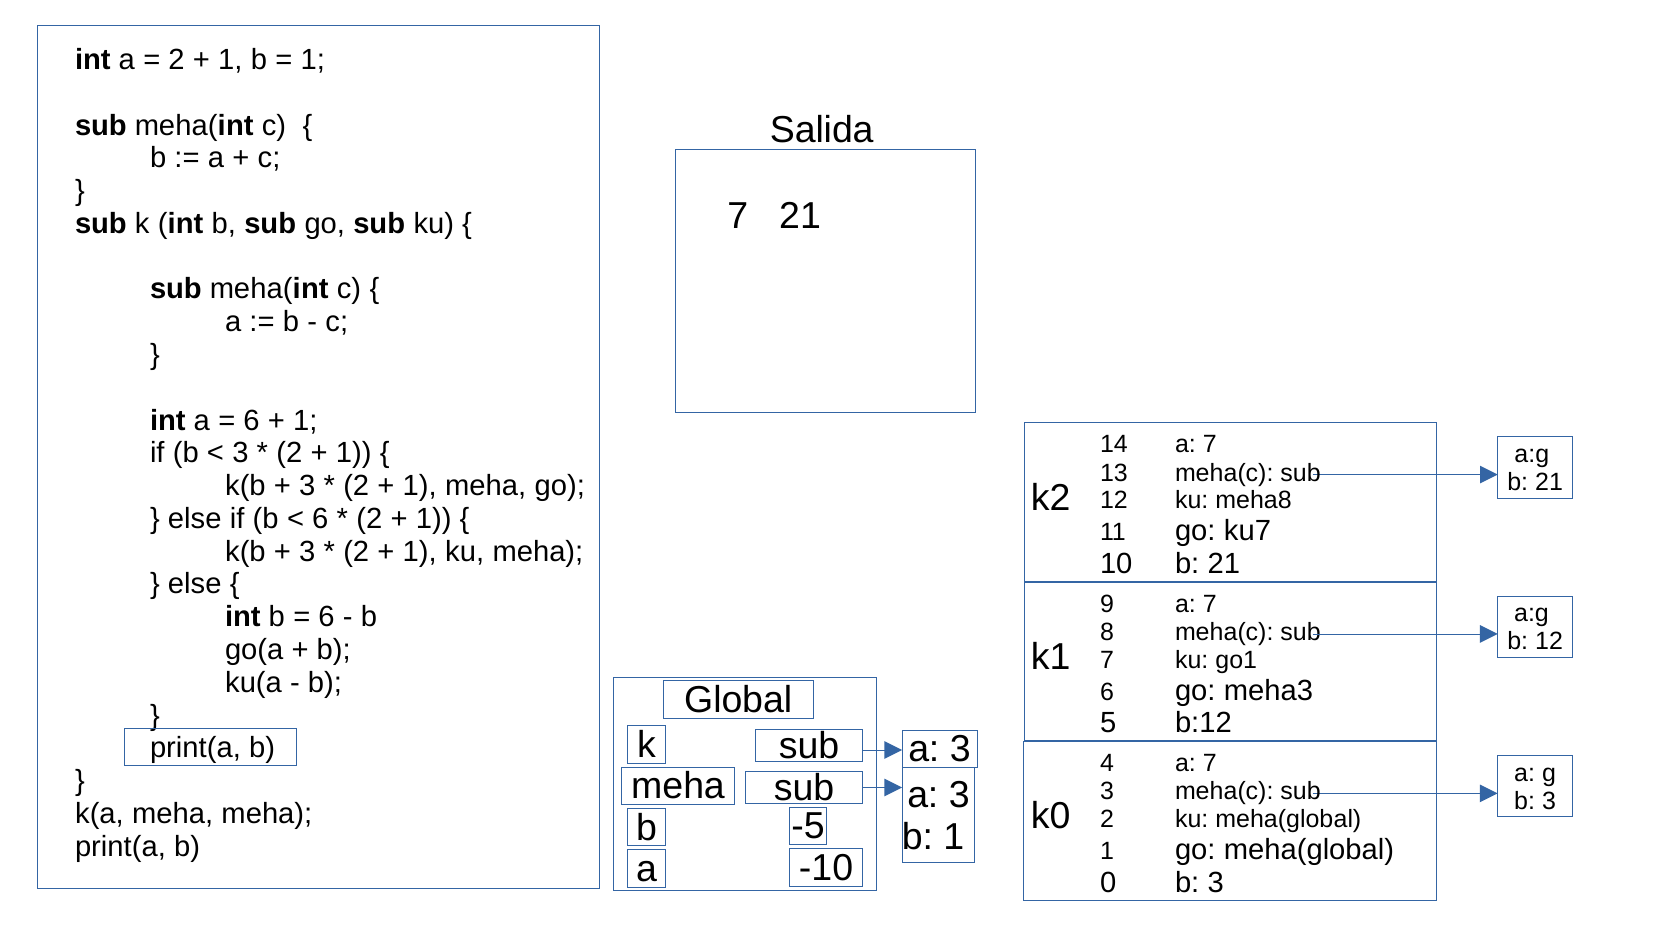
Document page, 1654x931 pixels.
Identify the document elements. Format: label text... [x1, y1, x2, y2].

text_box sub [755, 729, 863, 762]
text_box Salida [755, 100, 889, 158]
text_box sub [745, 771, 863, 804]
text_box -10 [789, 848, 863, 887]
text_box a: g b: 3 [1497, 755, 1573, 817]
text_box a:g b: 21 [1497, 436, 1573, 499]
text_box b [627, 808, 666, 846]
text_box k2 [1016, 468, 1085, 526]
text_box a: 3 [902, 730, 978, 768]
text_box 14 a: 7 13 meha(c): sub 12 ku: meha8 11 go: ku7 10 b: 21 [1085, 422, 1409, 597]
text_box a: 3 b: 1 [902, 767, 975, 863]
text_box 4 a: 7 3 meha(c): sub 2 ku: meha(global) 1 go: meha(global) 0 b: 3 [1085, 741, 1437, 916]
text_box k0 [1015, 787, 1085, 845]
text_box a [627, 849, 666, 888]
text_box k1 [1016, 628, 1086, 685]
text_box 9 a: 7 8 meha(c): sub 7 ku: go1 6 go: meha3 5 b:12 [1085, 597, 1409, 741]
text_box a:g b: 12 [1497, 596, 1573, 658]
text_box 7 21 [712, 187, 836, 287]
text_box meha [621, 767, 735, 805]
text_box k [627, 725, 666, 764]
text_box -5 [789, 807, 827, 845]
subtitle int a = 2 + 1, b = 1; sub meha(int c) { b := a + c; } sub k (int b, sub go, sub ku) { sub meha(int c) { a := b - c; } int a = 6 + 1; if (b < 3 * (2 + 1)) { k(b + 3 * (2 + 1), meha, go); } else if (b < 6 * (2 + 1)) { k(b + 3 * (2 + 1), ku, meha); } else { int b = 6 - b go(a + b); ku(a - b); } print(a, b) } k(a, meha, meha); print(a, b) [75, 43, 638, 863]
text_box Global [663, 680, 814, 719]
